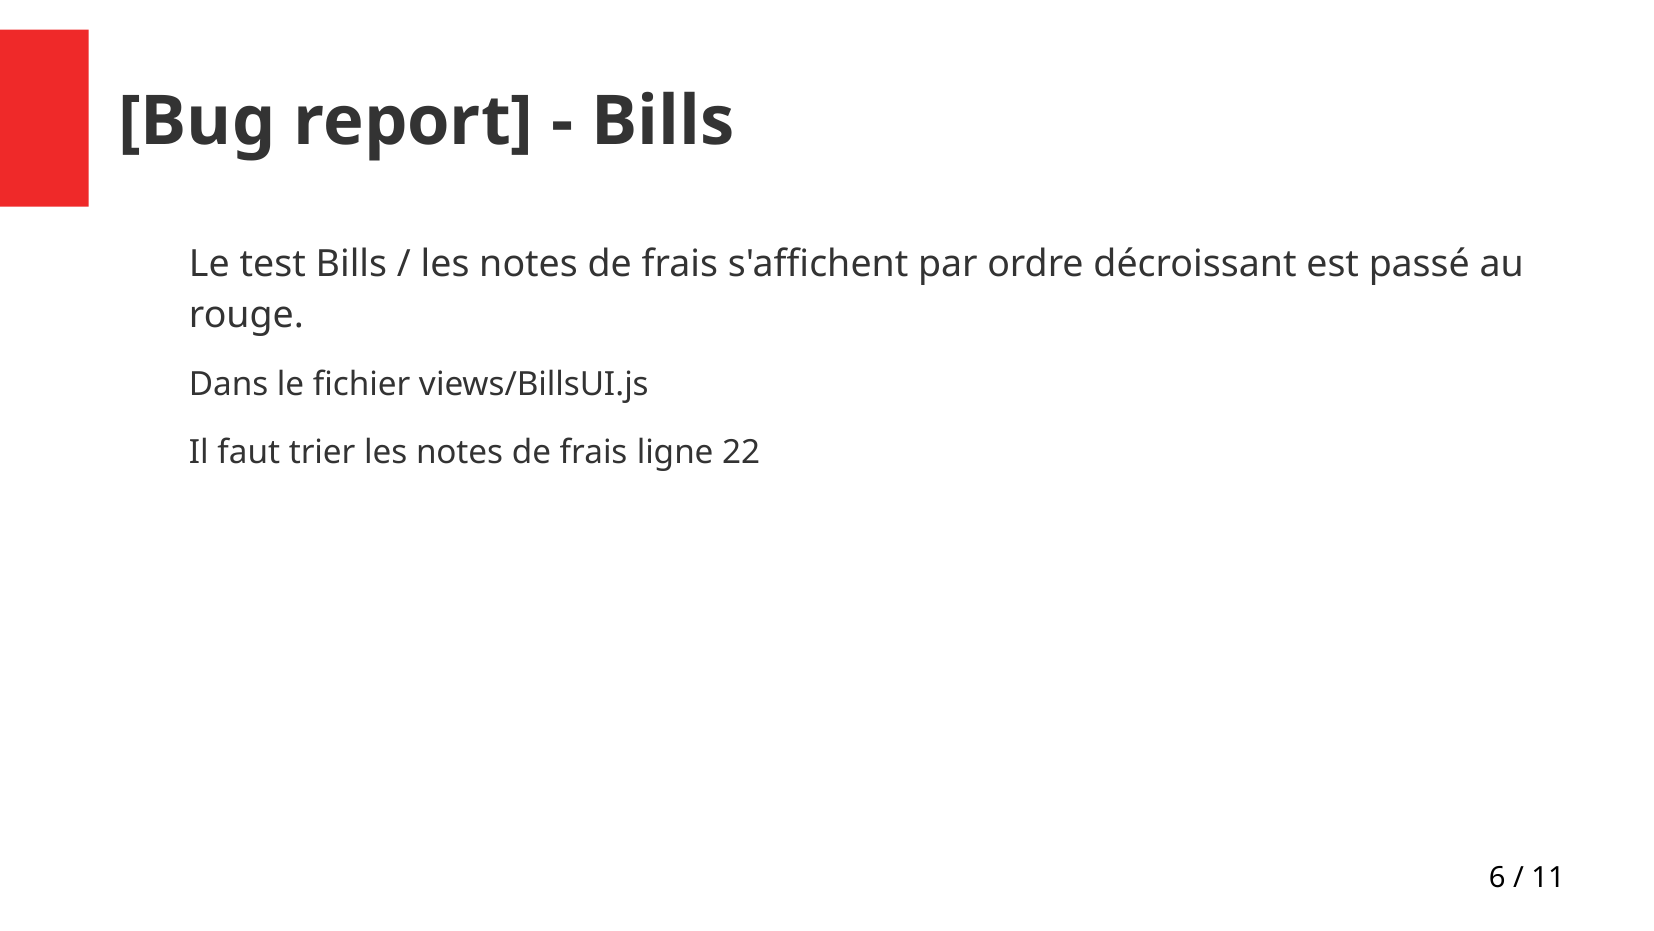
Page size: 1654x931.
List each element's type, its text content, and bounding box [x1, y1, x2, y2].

title [Bug report] - Bills [118, 29, 1595, 207]
list Le test Bills / les notes de frais s'affichent par ordre décroissant est passé au rouge. Dans le fichier views/BillsUI.js Il faut trier les notes de frais ligne 22 [118, 236, 1595, 798]
